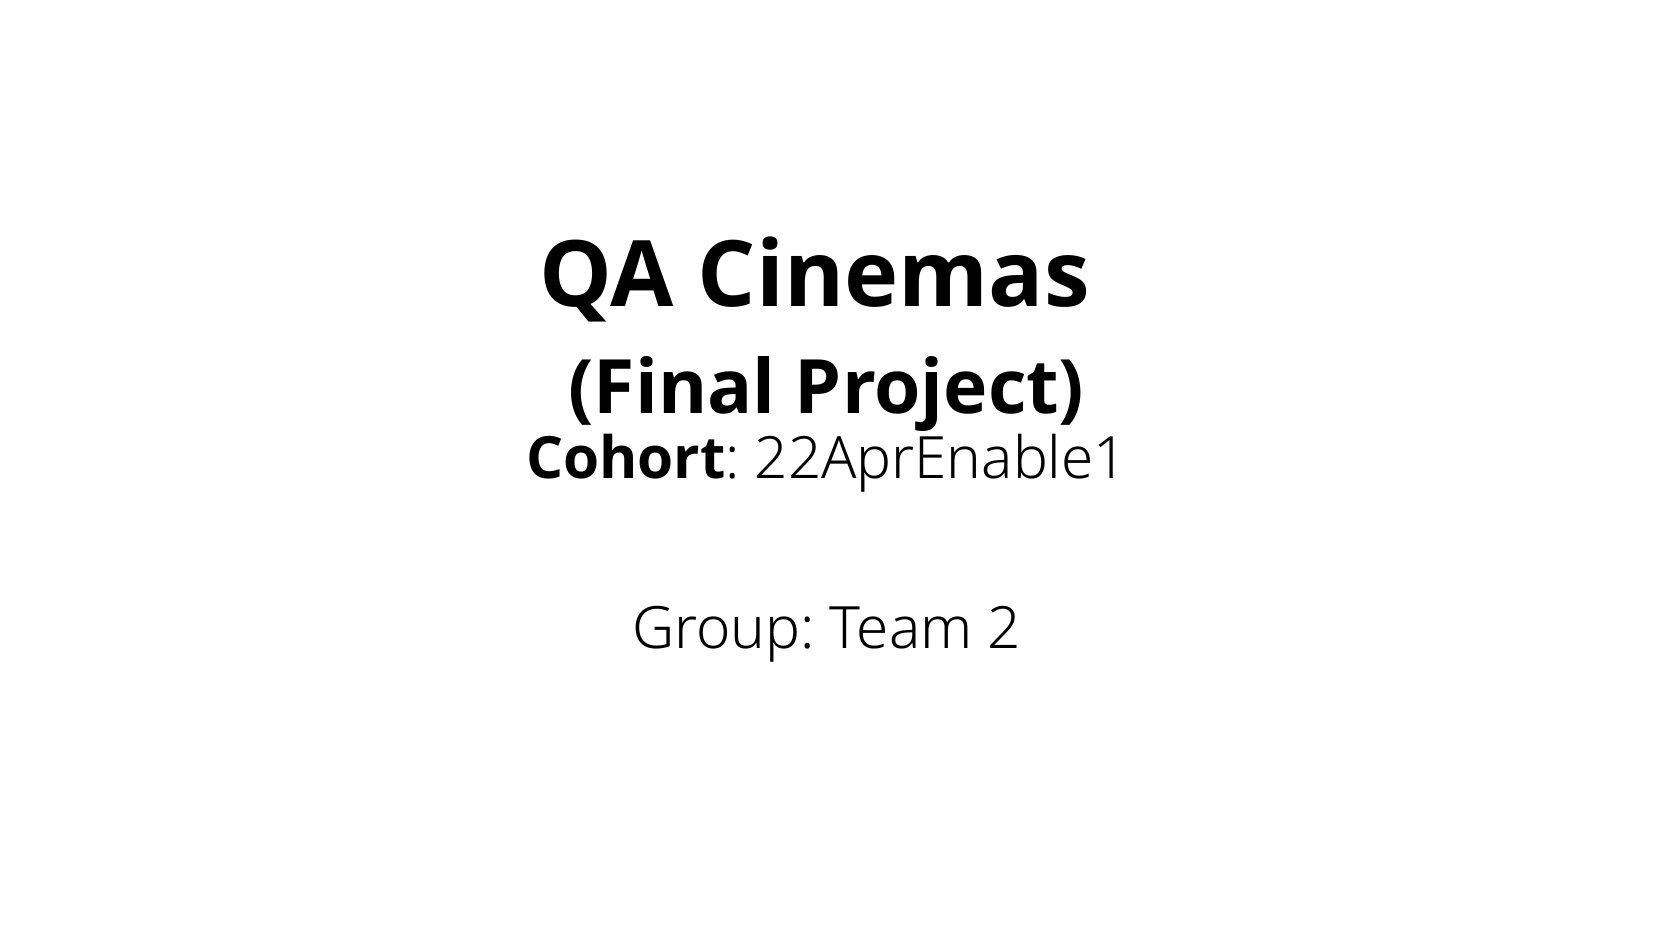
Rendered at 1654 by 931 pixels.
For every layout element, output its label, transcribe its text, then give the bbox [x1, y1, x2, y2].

title QA Cinemas (Final Project) [82, 165, 1571, 324]
subtitle Cohort: 22AprEnable1 Group: Team 2 [82, 324, 1571, 758]
